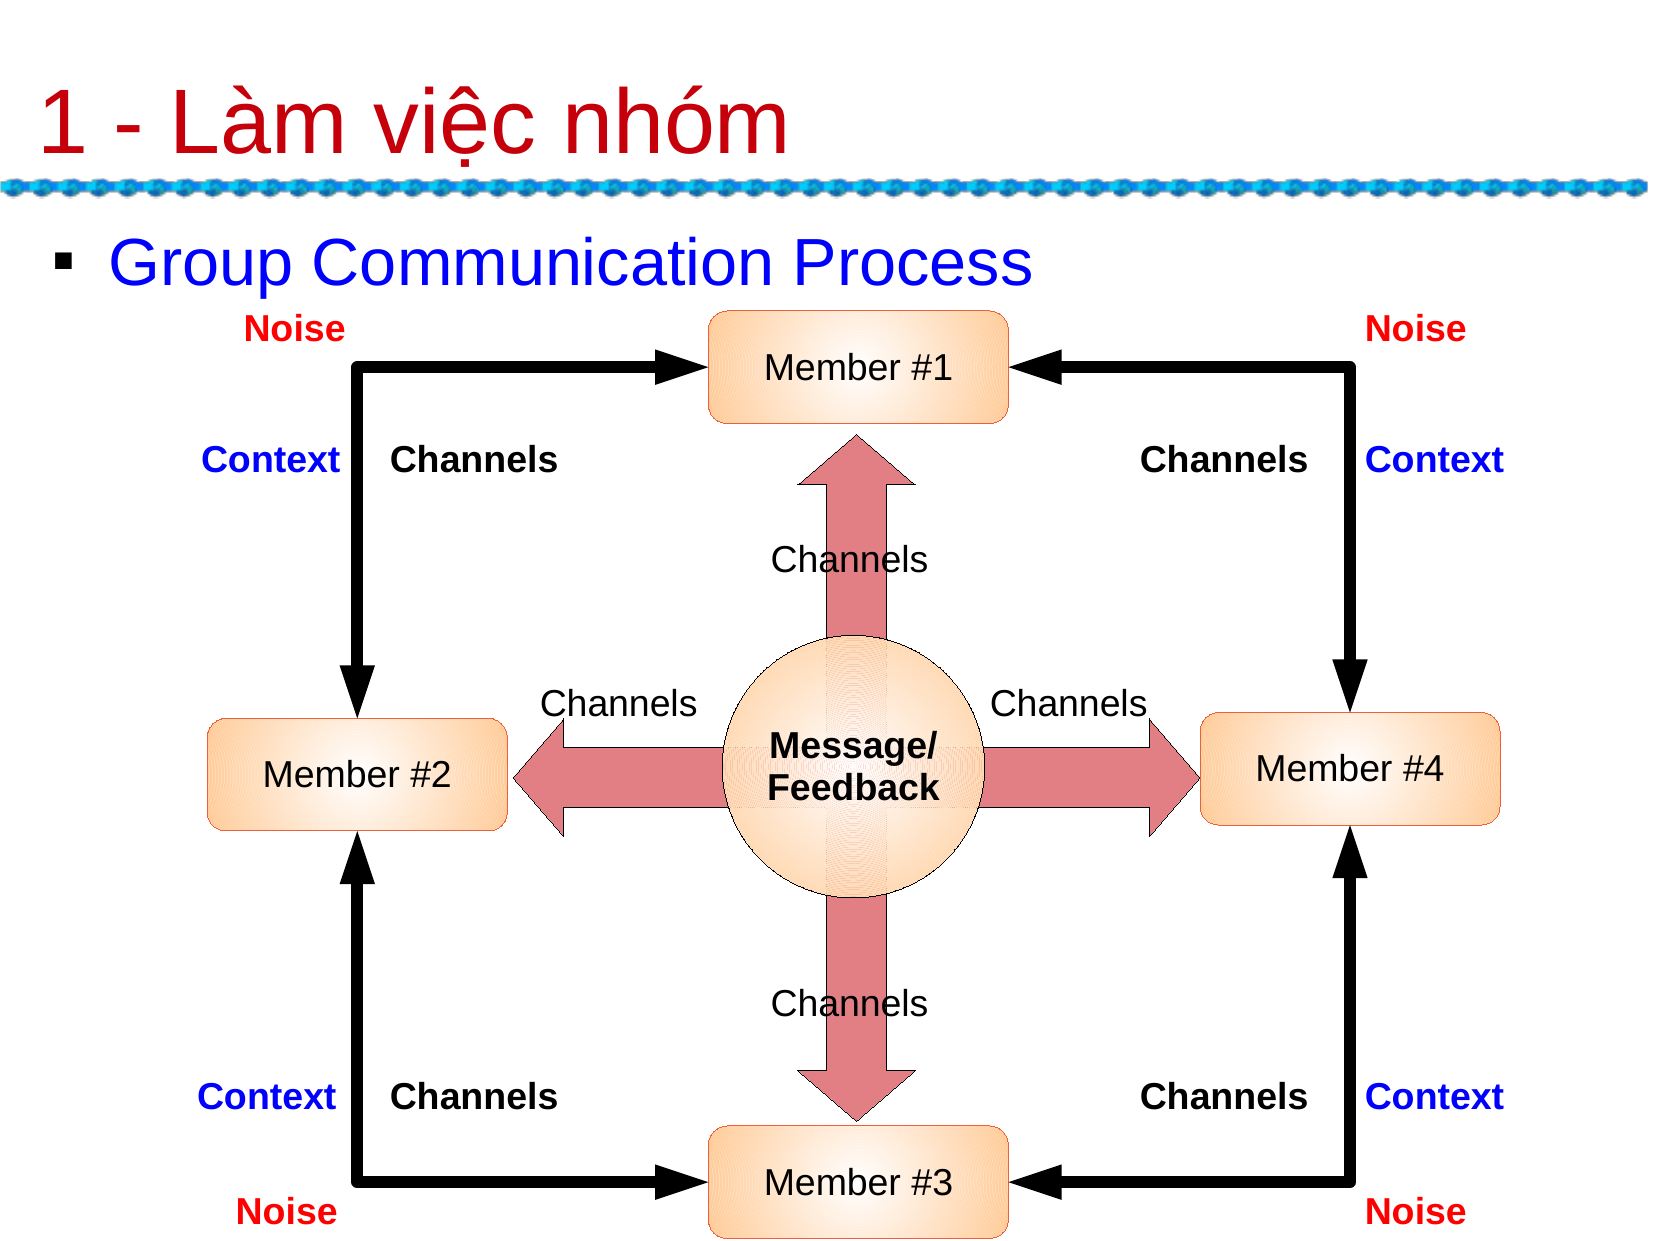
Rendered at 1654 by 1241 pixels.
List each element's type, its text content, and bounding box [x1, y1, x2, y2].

text_box Context [130, 430, 356, 488]
text_box Channels [1125, 1068, 1351, 1126]
text_box Channels [975, 675, 1201, 732]
text_box Member #4 [1200, 712, 1501, 826]
text_box Member #1 [708, 310, 1009, 424]
text_box Noise [1350, 1183, 1576, 1241]
text_box Message/ Feedback [722, 635, 985, 898]
text_box Context [1351, 1068, 1576, 1126]
text_box Channels [755, 975, 981, 1032]
picture [0, 178, 37, 199]
text_box Member #2 [207, 718, 508, 831]
text_box Channels [375, 430, 601, 488]
text_box Context [1351, 430, 1576, 488]
text_box Channels [1125, 430, 1351, 488]
text_box Channels [755, 531, 981, 589]
list Group Communication Process [358, 368, 1349, 1163]
text_box Context [126, 1068, 352, 1126]
text_box Noise [1350, 300, 1576, 357]
text_box Noise [228, 300, 454, 357]
text_box Noise [220, 1183, 446, 1241]
title 1 - Làm việc nhóm [37, 37, 1651, 208]
text_box Channels [375, 1068, 601, 1126]
text_box Channels [525, 675, 751, 732]
list Group Communication Process [37, 225, 1651, 1163]
text_box Member #3 [708, 1125, 1009, 1239]
